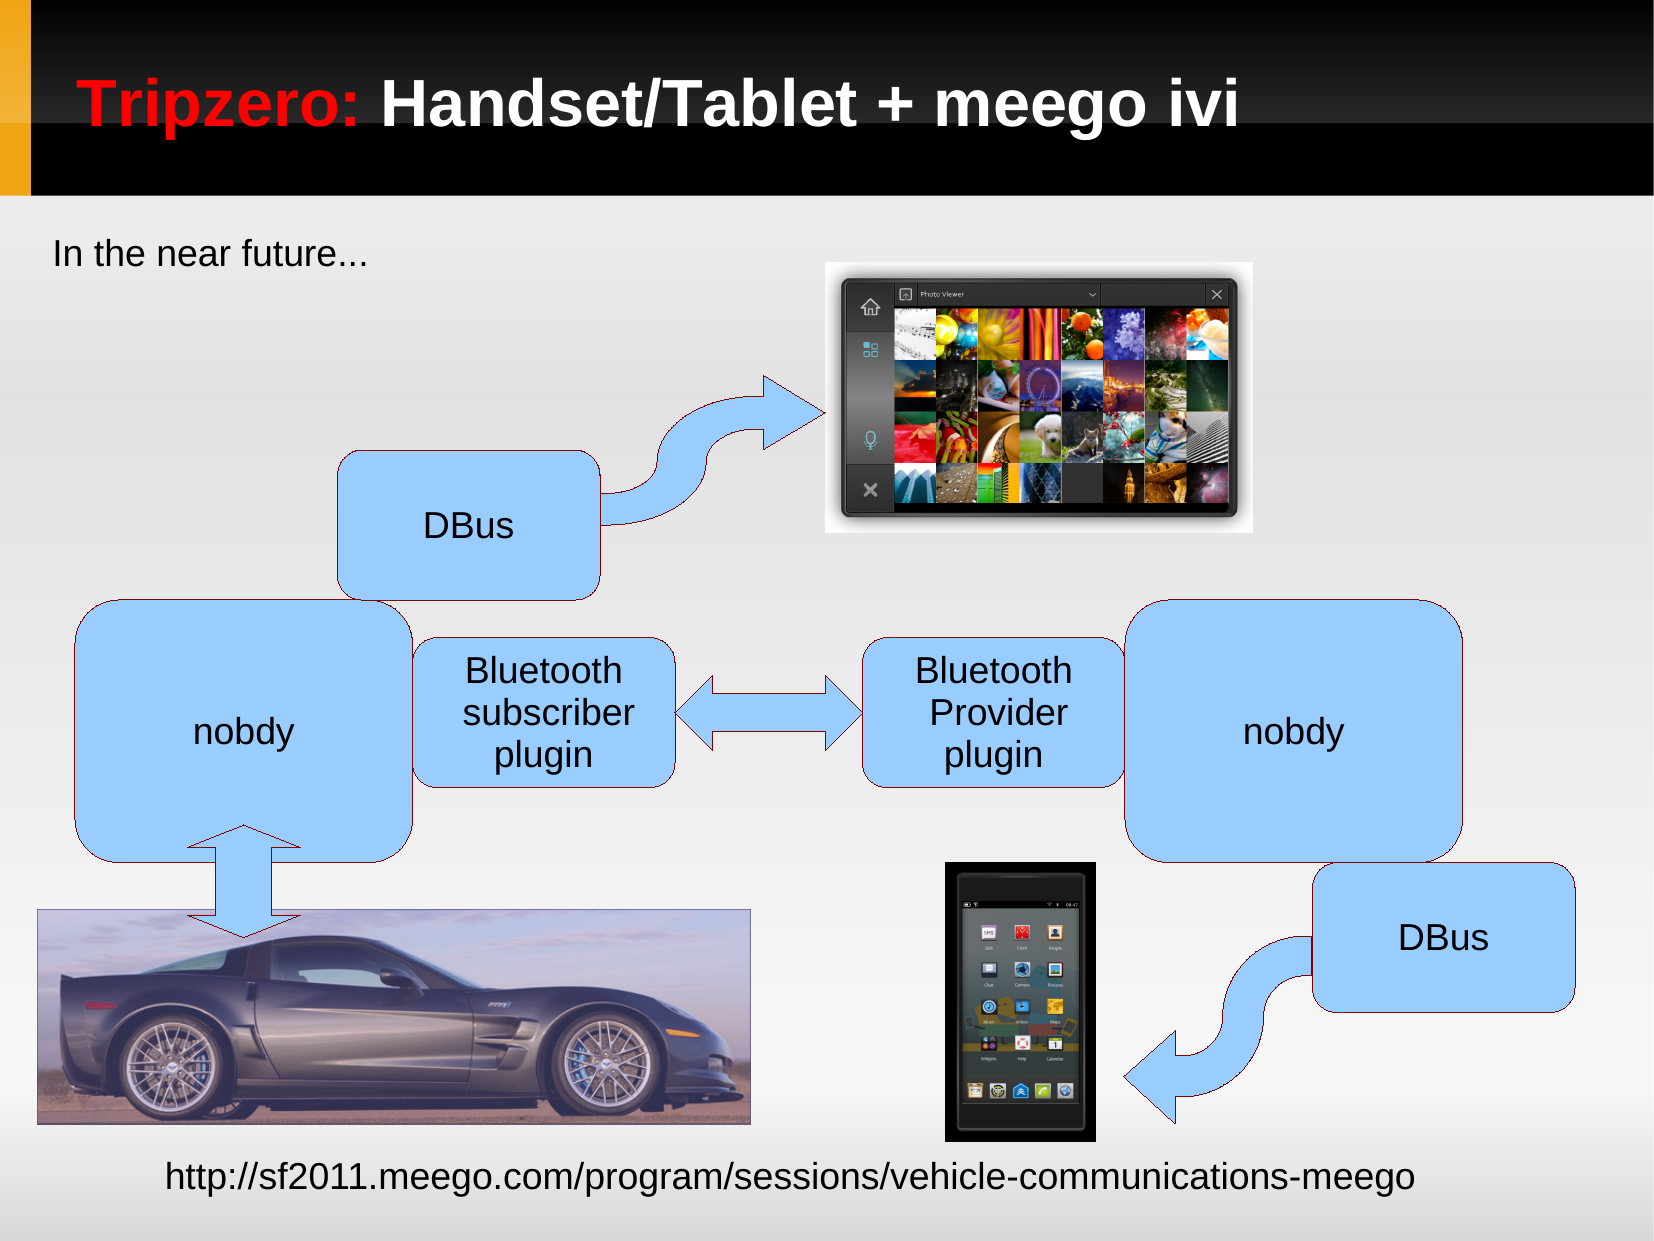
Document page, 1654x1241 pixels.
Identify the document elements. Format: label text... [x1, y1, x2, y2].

text_box Bluetooth Provider plugin [862, 637, 1124, 788]
text_box nobdy [74, 599, 413, 863]
text_box In the near future... [37, 225, 563, 282]
text_box [674, 675, 863, 751]
text_box DBus [1312, 862, 1576, 1013]
text_box Bluetooth subscriber plugin [412, 637, 676, 788]
text_box nobdy [1124, 599, 1463, 863]
title Tripzero: Handset/Tablet + meego ivi [76, 0, 1565, 208]
text_box DBus [337, 450, 601, 601]
text_box [187, 824, 301, 938]
text_box [1123, 936, 1312, 1124]
text_box http://sf2011.meego.com/program/sessions/vehicle-communications-meego [150, 1148, 1436, 1206]
text_box [600, 375, 826, 526]
picture [0, 0, 1654, 1241]
